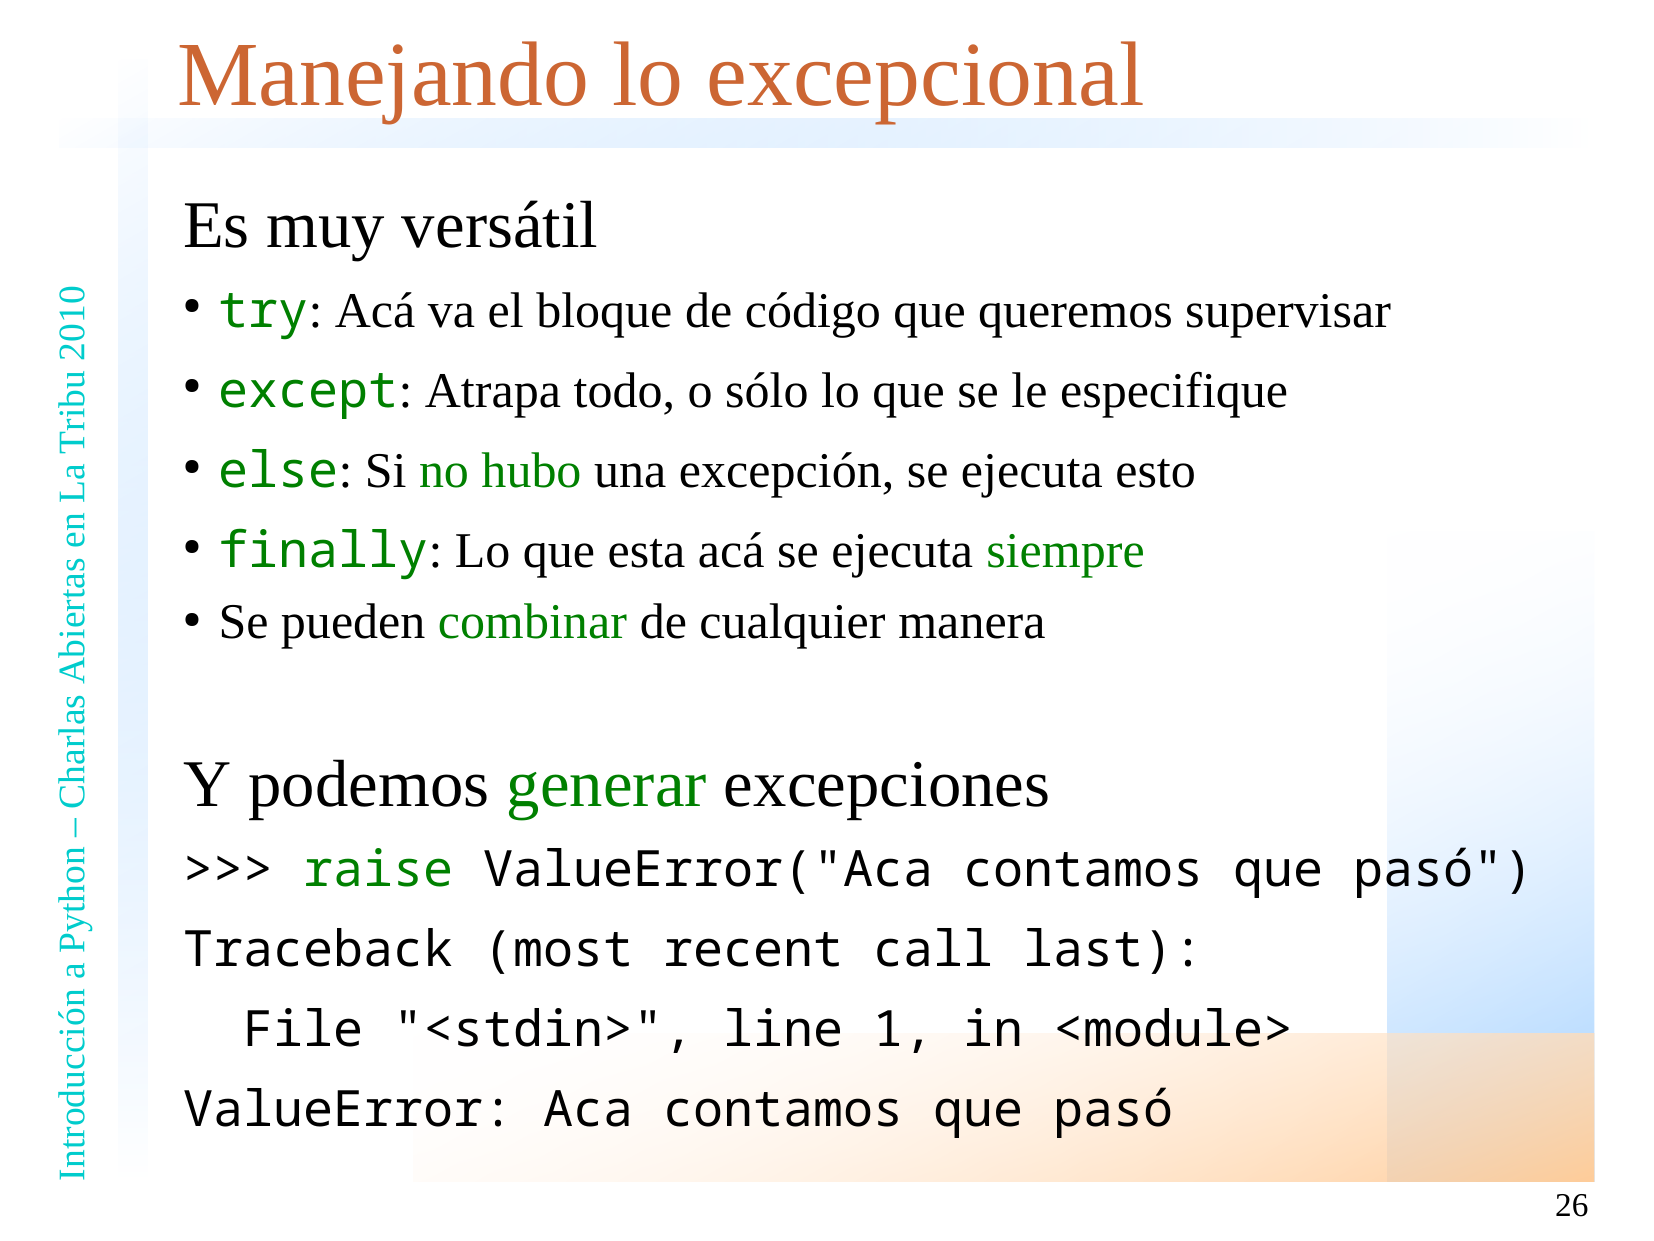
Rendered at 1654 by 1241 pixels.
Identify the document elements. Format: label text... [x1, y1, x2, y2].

title Manejando lo excepcional [177, 0, 1595, 147]
text_box Es muy versátil try: Acá va el bloque de código que queremos supervisar except: Atrapa todo, o sólo lo que se le especifique else: Si no hubo una excepción, se ejecuta esto finally: Lo que esta acá se ejecuta siempre Se pueden combinar de cualquier manera Y podemos generar excepciones >>> raise ValueError("Aca contamos que pasó") Traceback (most recent call last): File "<stdin>", line 1, in <module> ValueError: Aca contamos que pasó [147, 147, 1595, 1182]
